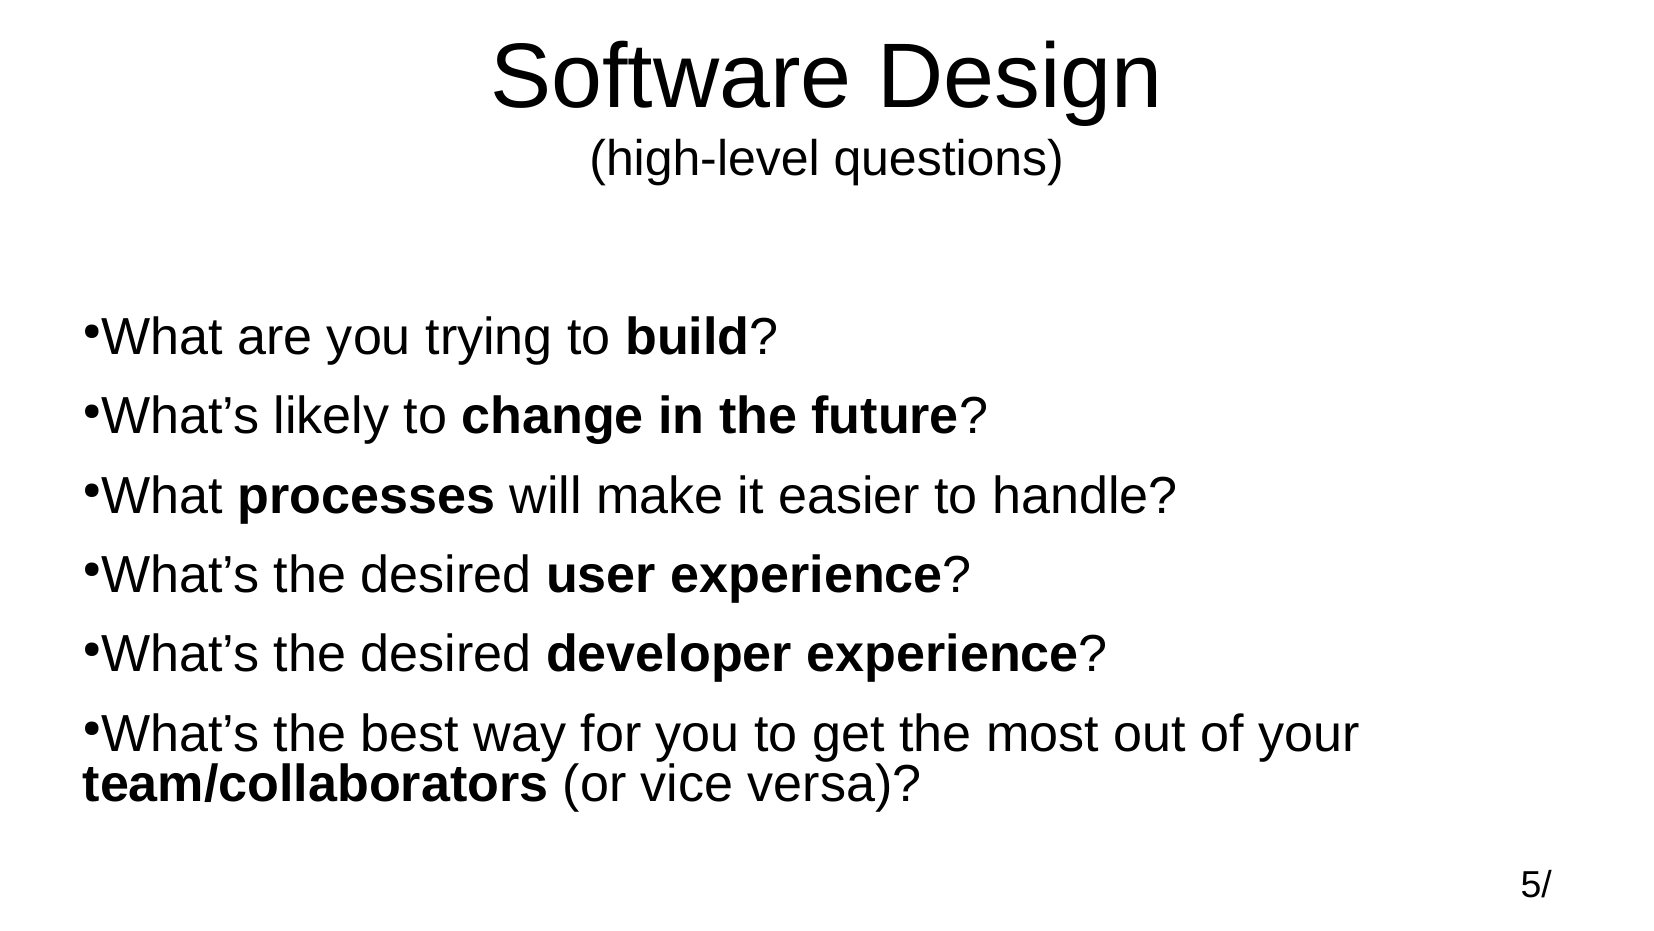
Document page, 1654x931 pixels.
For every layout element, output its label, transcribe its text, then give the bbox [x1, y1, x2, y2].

title Software Design (high-level questions) [82, 0, 1571, 203]
text_box / [1505, 856, 1625, 931]
list What are you trying to build? What’s likely to change in the future? What processes will make it easier to handle? What’s the desired user experience? What’s the desired developer experience? What’s the best way for you to get the most out of your team/collaborators (or vice versa)? [82, 222, 1571, 815]
